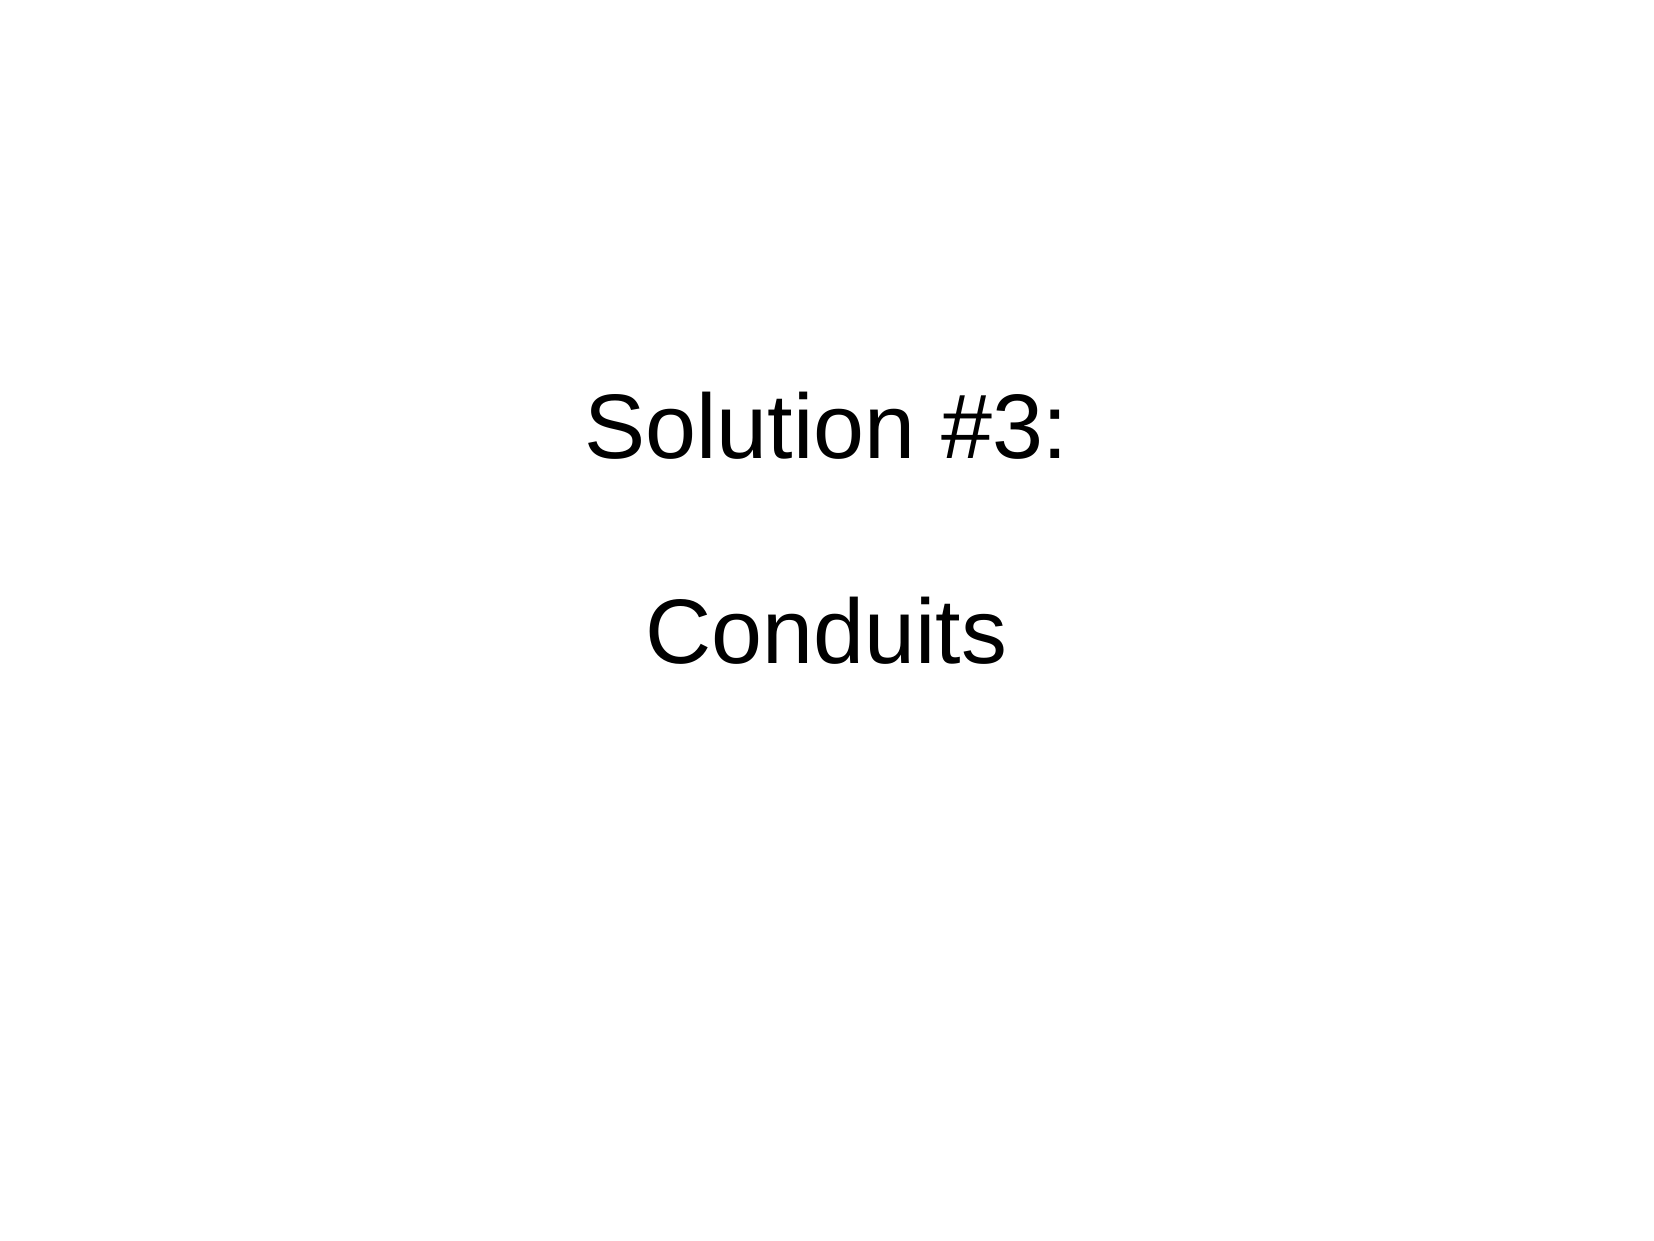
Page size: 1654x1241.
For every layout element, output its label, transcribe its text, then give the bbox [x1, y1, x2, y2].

subtitle Solution #3: Conduits [82, 49, 1571, 1010]
